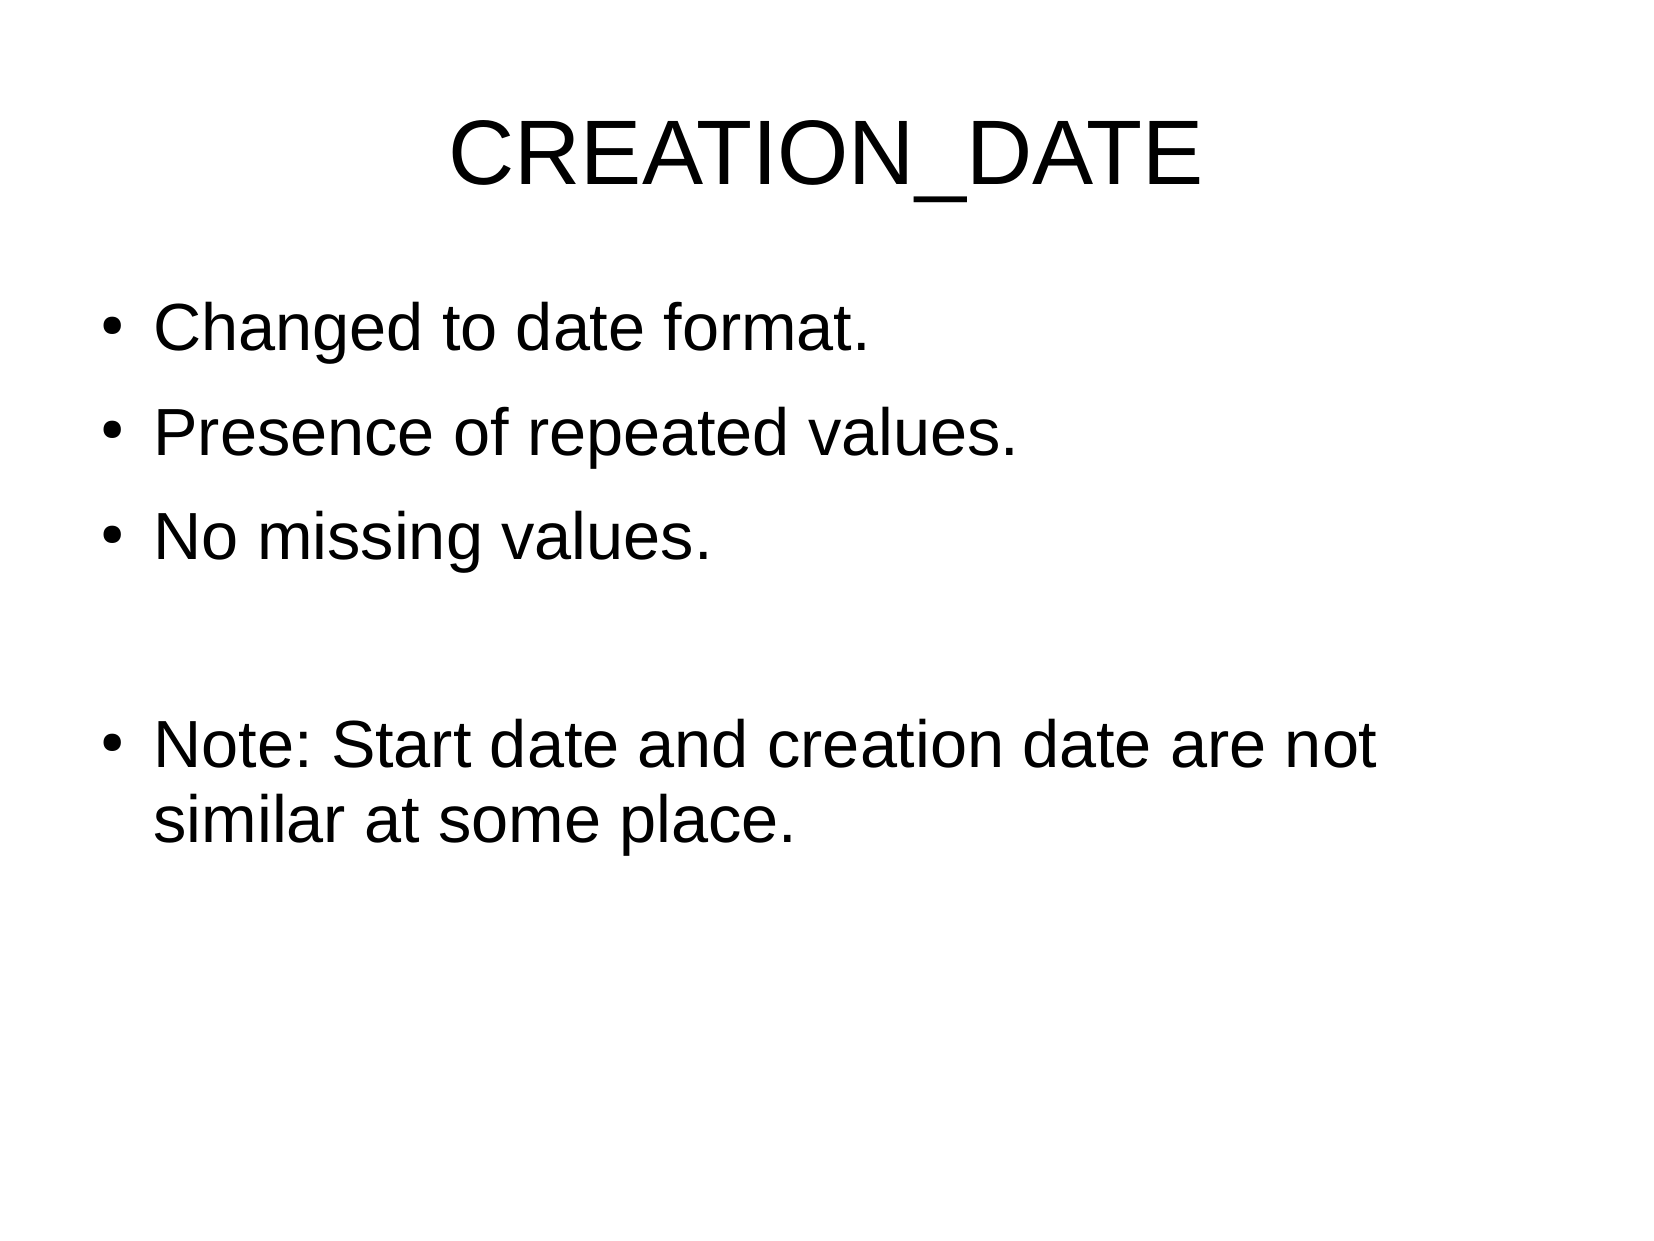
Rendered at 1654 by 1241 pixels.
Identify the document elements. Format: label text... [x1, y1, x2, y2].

list Changed to date format. Presence of repeated values. No missing values. Note: Start date and creation date are not similar at some place. [82, 290, 1571, 1010]
title CREATION_DATE [82, 49, 1571, 257]
